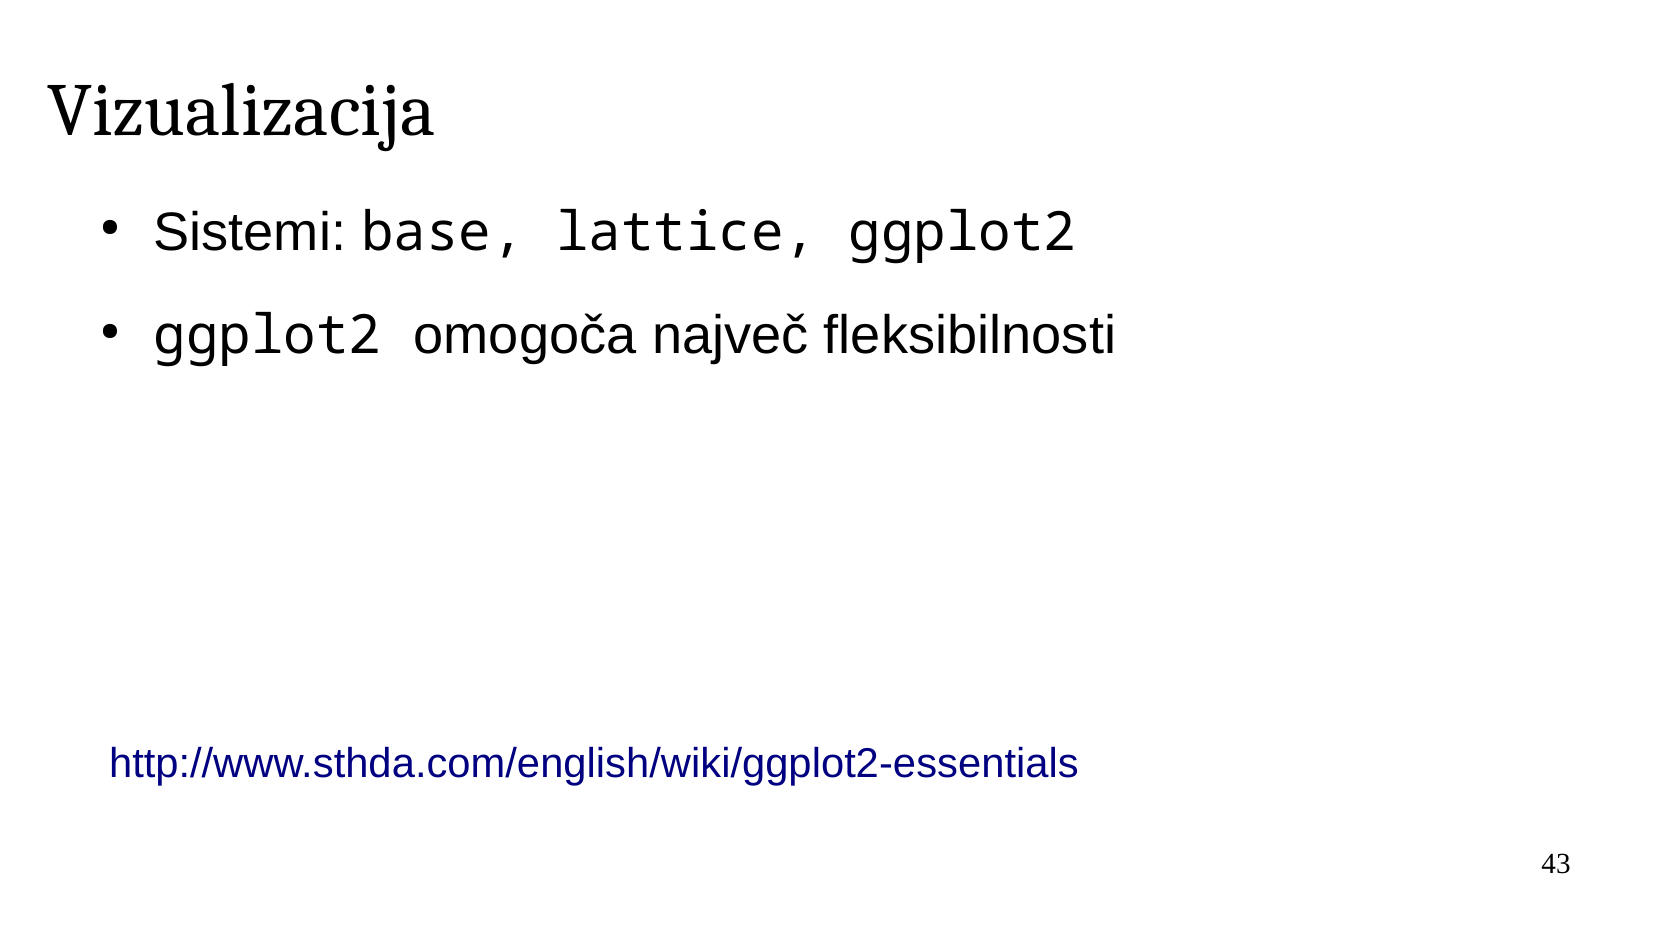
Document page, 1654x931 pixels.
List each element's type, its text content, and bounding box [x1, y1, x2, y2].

text_box http://www.sthda.com/english/wiki/ggplot2-essentials [94, 732, 1382, 794]
list Sistemi: base, lattice, ggplot2 ggplot2 omogoča največ fleksibilnosti [82, 192, 1571, 827]
title Vizualizacija [47, 33, 1536, 189]
